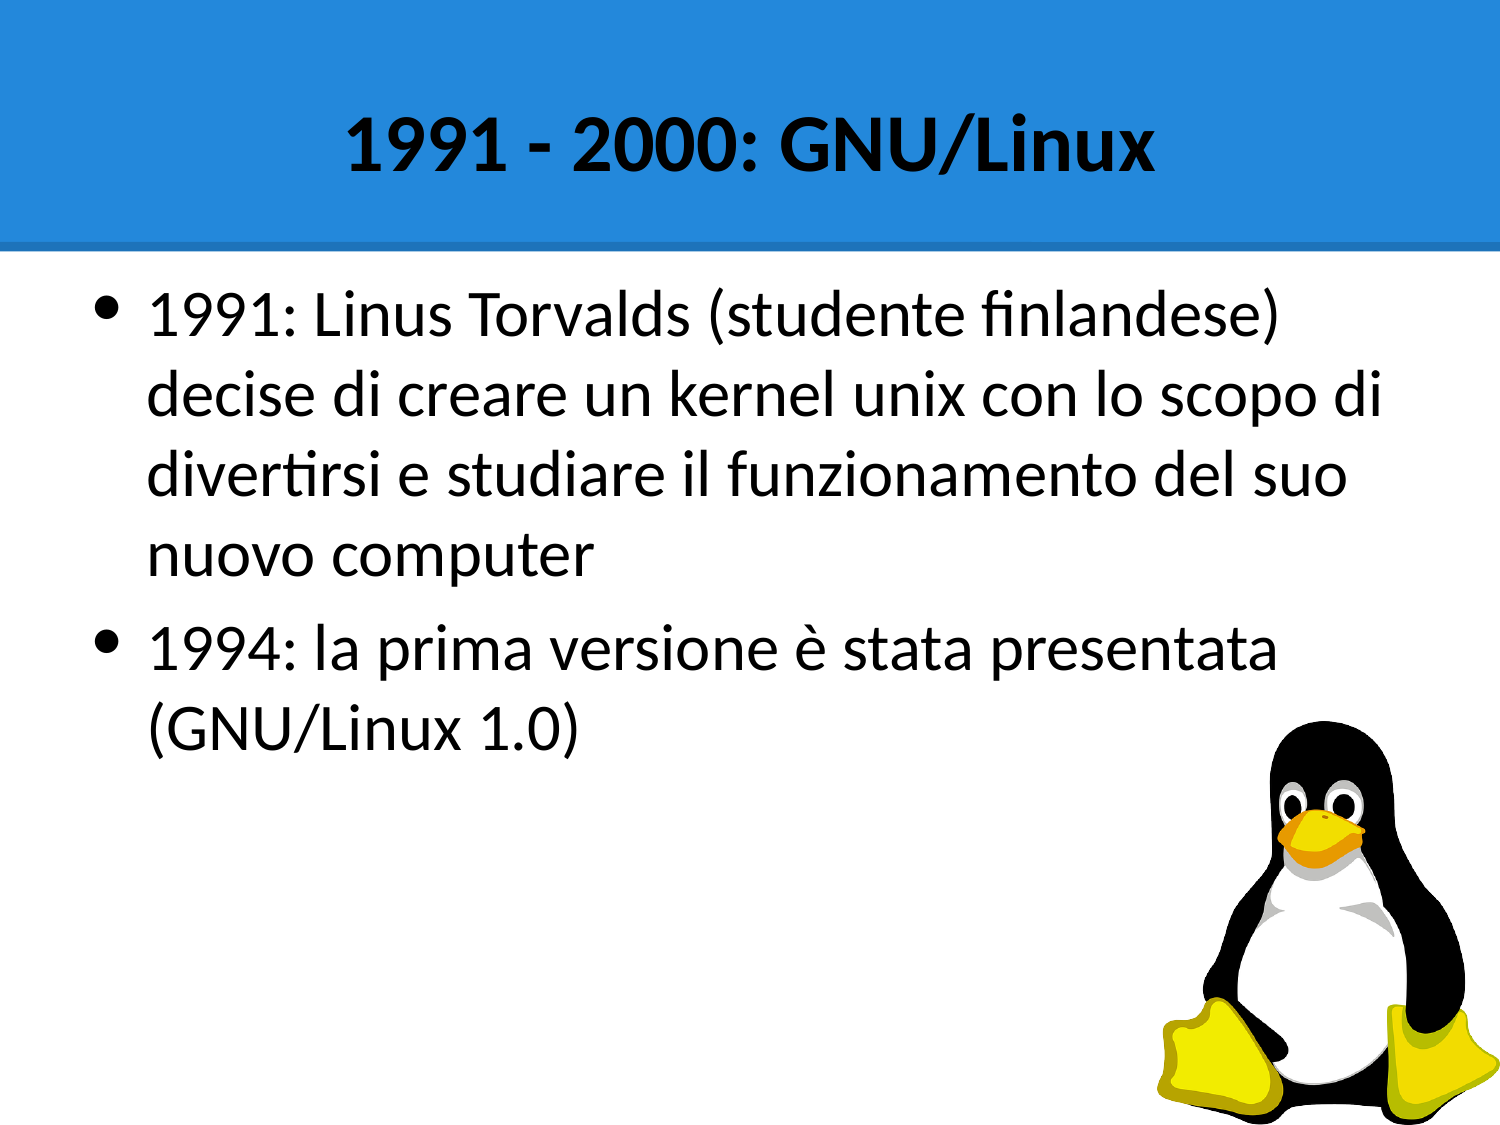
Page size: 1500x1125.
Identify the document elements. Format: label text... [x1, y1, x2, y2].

picture [1157, 721, 1500, 1125]
title 1991 - 2000: GNU/Linux [75, 45, 1425, 233]
list 1991: Linus Torvalds (studente finlandese) decise di creare un kernel unix con lo scopo di divertirsi e studiare il funzionamento del suo nuovo computer 1994: la prima versione è stata presentata (GNU/Linux 1.0) [75, 262, 1425, 1078]
